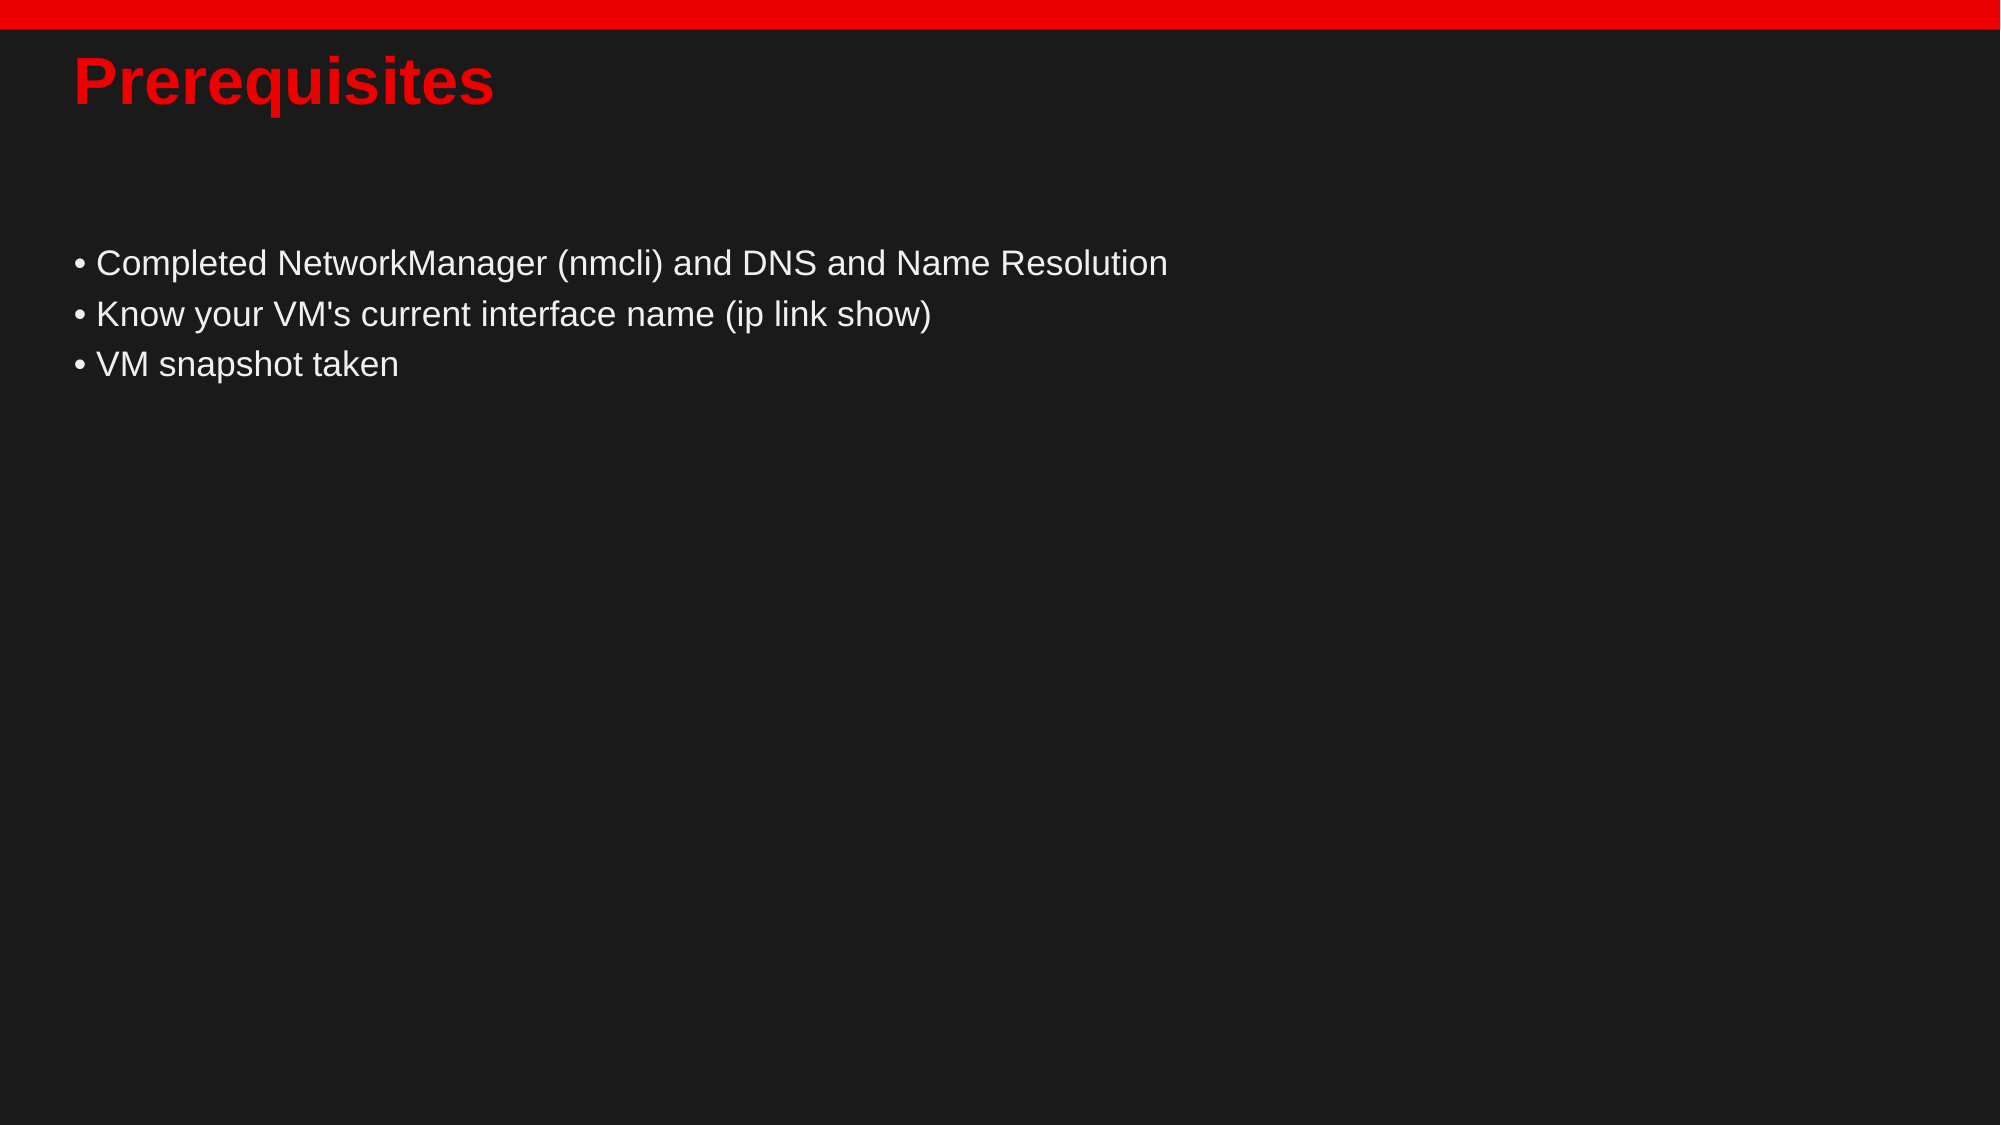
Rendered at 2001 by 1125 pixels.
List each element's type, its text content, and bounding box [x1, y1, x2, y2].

text_box Prerequisites [59, 36, 1942, 208]
text_box [0, 0, 2001, 30]
text_box • Completed NetworkManager (nmcli) and DNS and Name Resolution • Know your VM's current interface name (ip link show) • VM snapshot taken [59, 236, 1942, 1037]
